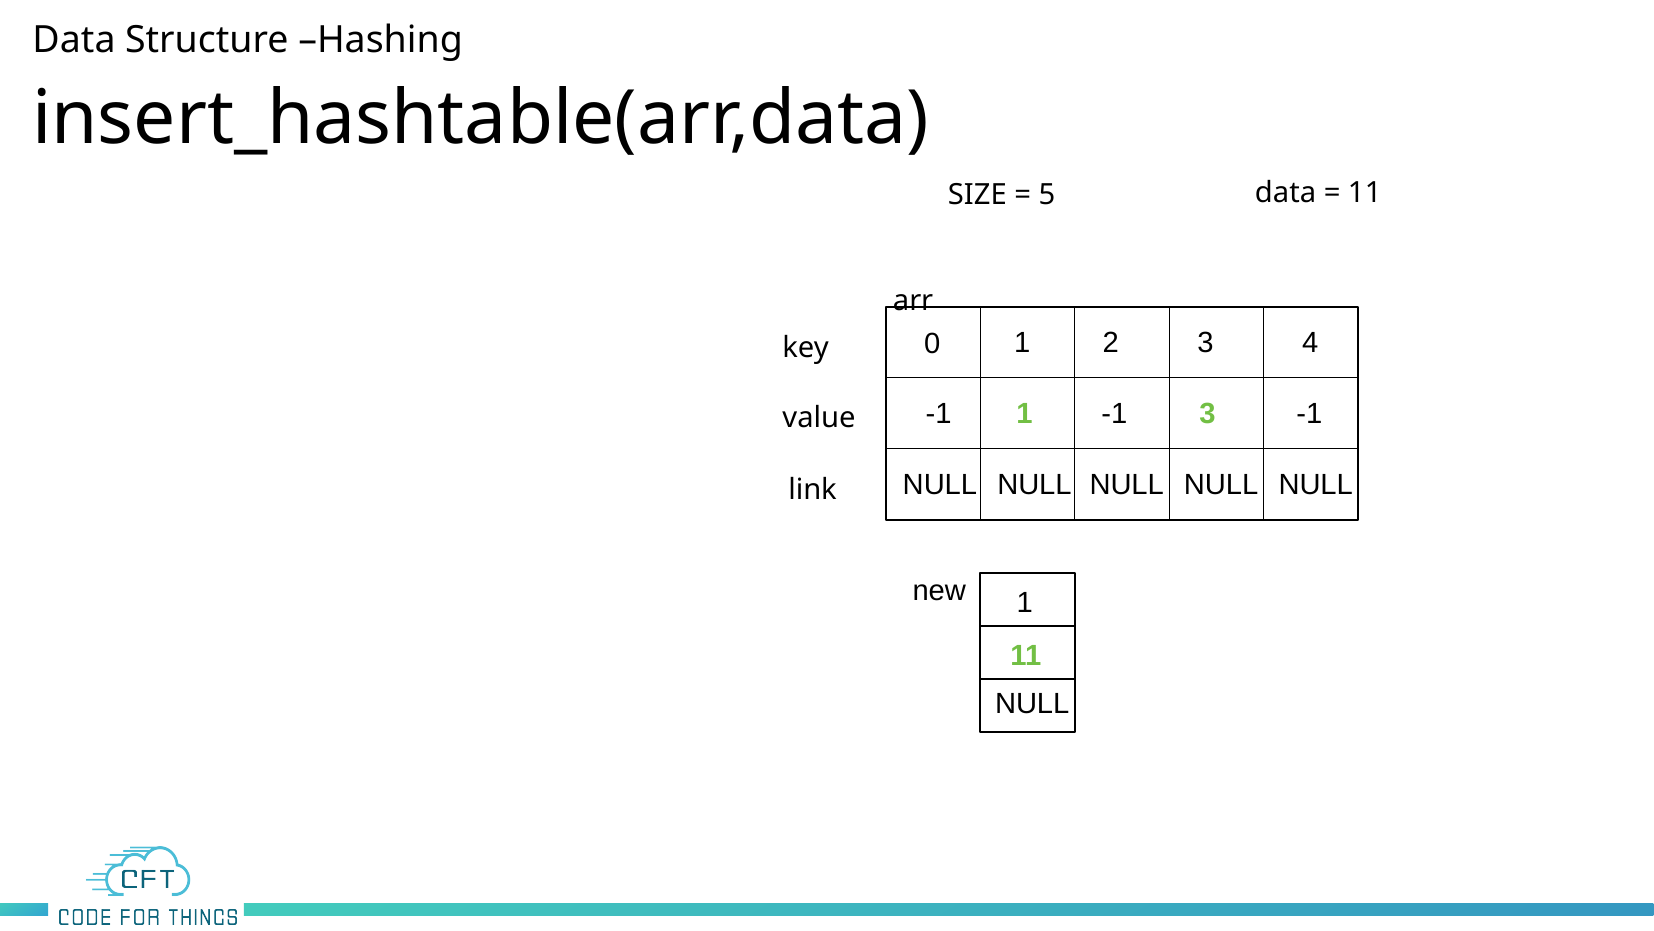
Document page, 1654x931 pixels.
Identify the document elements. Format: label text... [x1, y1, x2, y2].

text_box 0 [909, 319, 956, 368]
text_box arr [878, 272, 1056, 322]
text_box [1264, 378, 1359, 448]
text_box [1075, 378, 1169, 448]
text_box SIZE = 5 [933, 165, 1111, 215]
text_box 1 [1001, 389, 1058, 438]
text_box 1 [1001, 578, 1048, 626]
text_box [981, 378, 1074, 448]
text_box link [773, 460, 863, 510]
text_box NULL [1169, 460, 1263, 508]
text_box new [897, 566, 1002, 615]
text_box [980, 572, 1075, 679]
text_box [1170, 378, 1263, 448]
text_box NULL [1263, 460, 1368, 509]
text_box [898, 449, 980, 460]
text_box [1075, 508, 1169, 520]
text_box value [767, 389, 898, 473]
text_box [1264, 509, 1359, 520]
text_box 4 [1287, 318, 1334, 367]
text_box [1170, 449, 1263, 460]
text_box 3 [1182, 318, 1229, 367]
text_box 11 [995, 631, 1075, 679]
text_box 2 [1087, 318, 1134, 367]
text_box [981, 449, 1074, 460]
text_box key [767, 318, 910, 403]
picture [59, 846, 237, 925]
text_box -1 [1086, 389, 1143, 438]
text_box NULL [982, 460, 1074, 508]
text_box [1170, 508, 1263, 520]
text_box 1 [999, 318, 1046, 367]
text_box [910, 322, 980, 377]
text_box [1264, 449, 1359, 460]
text_box data = 11 [1240, 163, 1418, 213]
text_box NULL [980, 679, 1085, 727]
text_box [1075, 449, 1169, 460]
text_box [981, 508, 1074, 520]
text_box [981, 307, 1074, 377]
text_box [980, 727, 1075, 733]
text_box [1075, 307, 1169, 377]
text_box NULL [887, 460, 993, 509]
text_box [1170, 307, 1263, 377]
text_box NULL [1074, 460, 1169, 508]
text_box [1264, 307, 1359, 377]
text_box [885, 473, 980, 520]
text_box 3 [1184, 389, 1241, 438]
text_box -1 [1281, 389, 1338, 438]
text_box -1 [910, 389, 967, 438]
text_box [898, 378, 980, 448]
title Data Structure –Hashing insert_hashtable(arr,data) [32, 12, 1184, 166]
